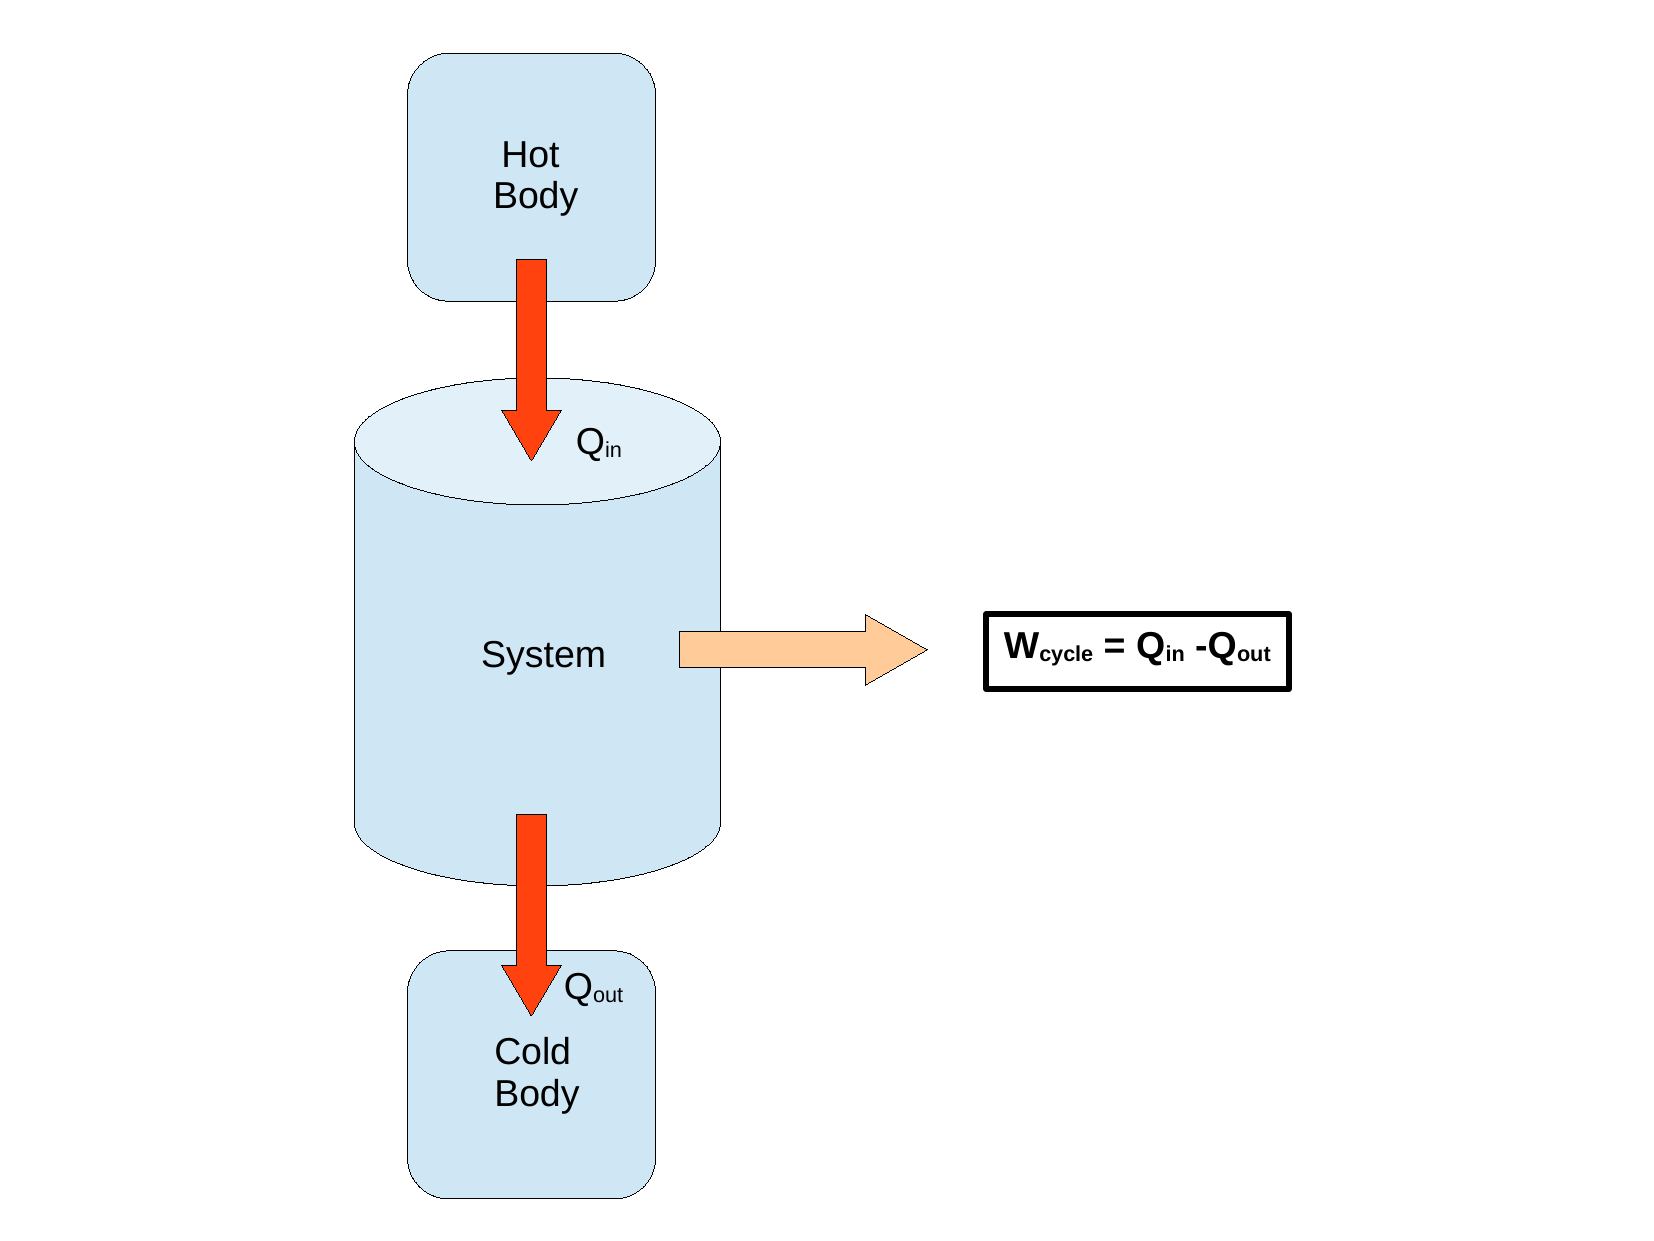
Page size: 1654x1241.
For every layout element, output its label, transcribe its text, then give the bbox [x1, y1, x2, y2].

text_box [407, 53, 656, 461]
text_box Hot Body [478, 125, 594, 225]
text_box Wcycle = Qin -Qout [986, 614, 1289, 690]
text_box System [466, 625, 622, 683]
text_box Cold Body [479, 1023, 597, 1123]
text_box Qin [561, 413, 637, 483]
text_box Qout [549, 958, 639, 1028]
text_box [354, 446, 928, 1199]
